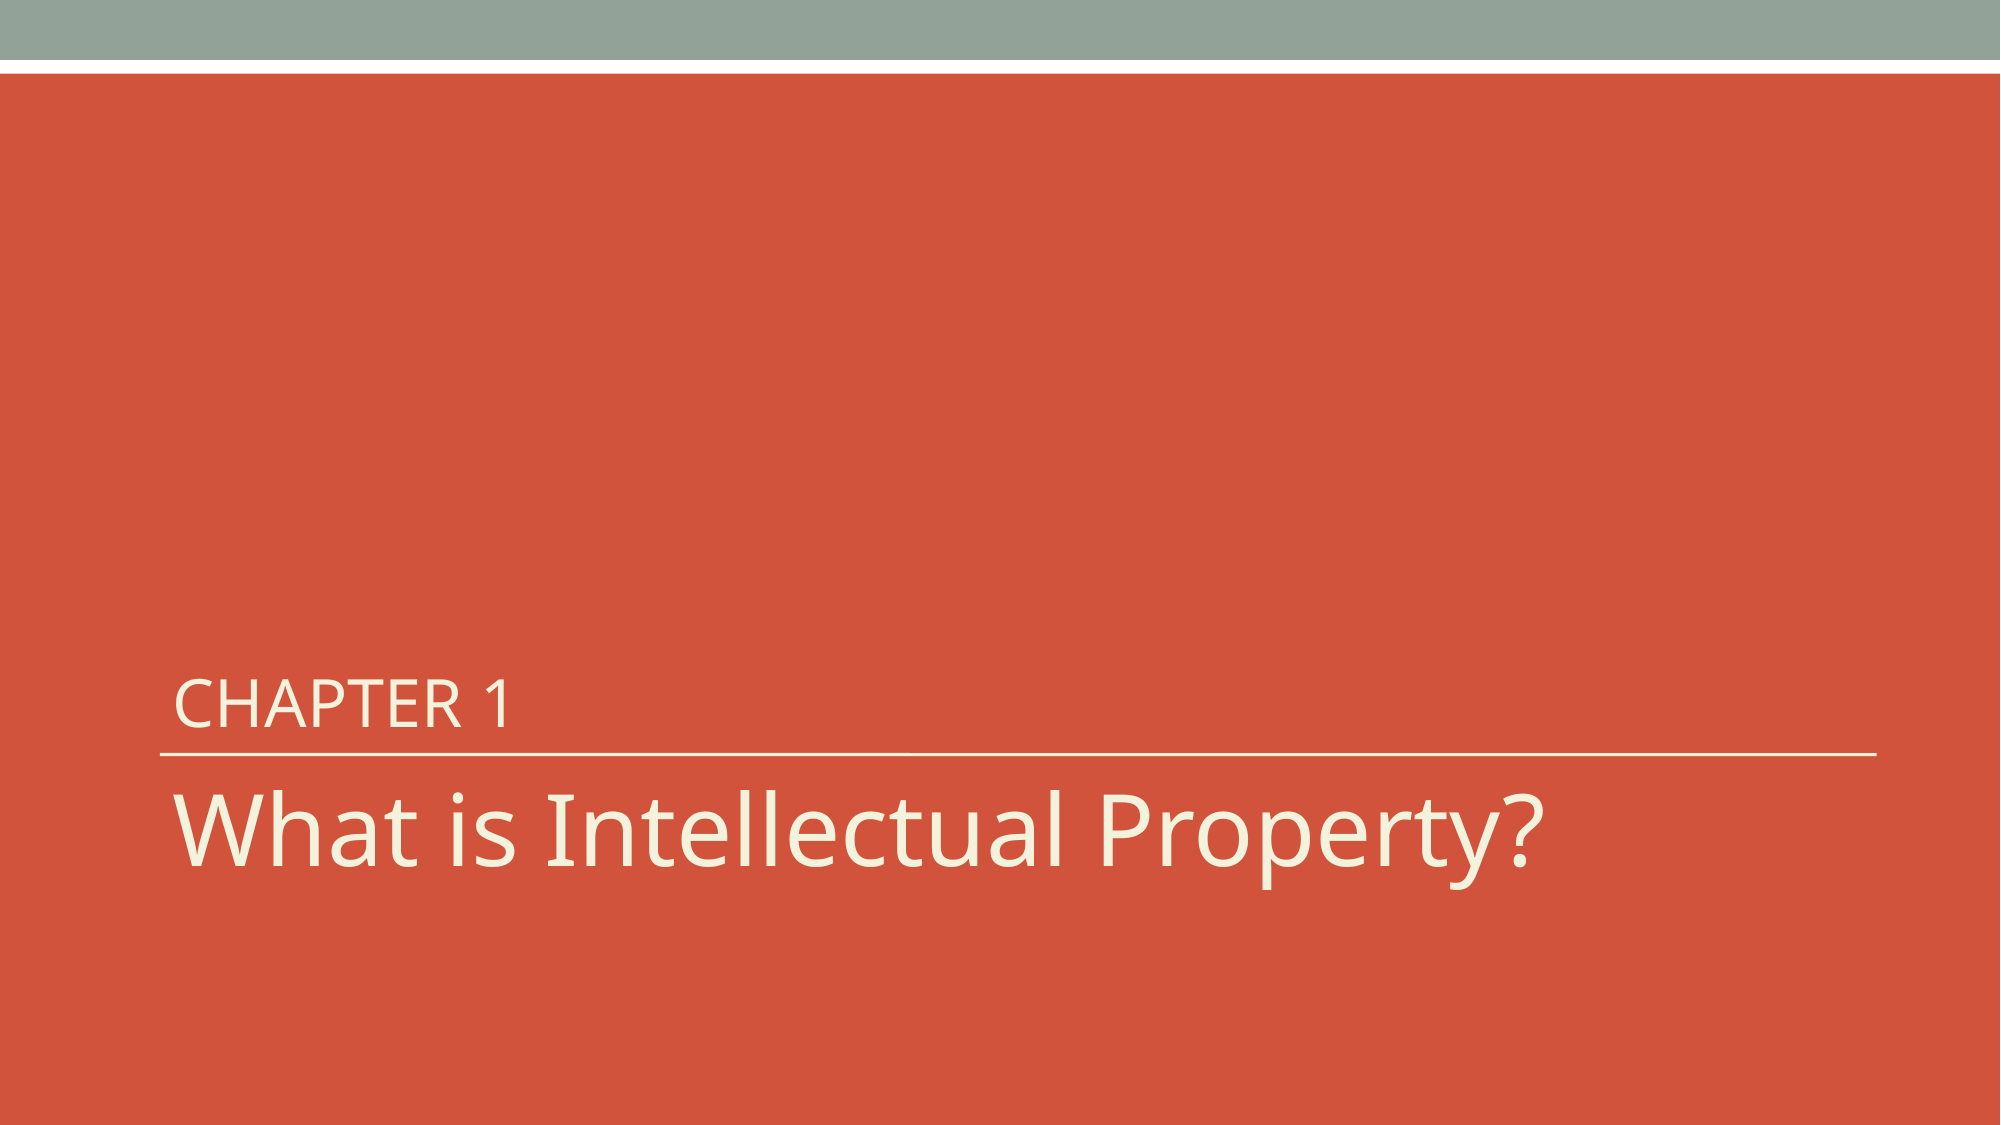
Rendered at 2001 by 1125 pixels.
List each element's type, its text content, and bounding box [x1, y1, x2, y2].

text_box CHAPTER 1 [157, 387, 1858, 749]
text_box What is Intellectual Property? [157, 758, 1858, 1005]
